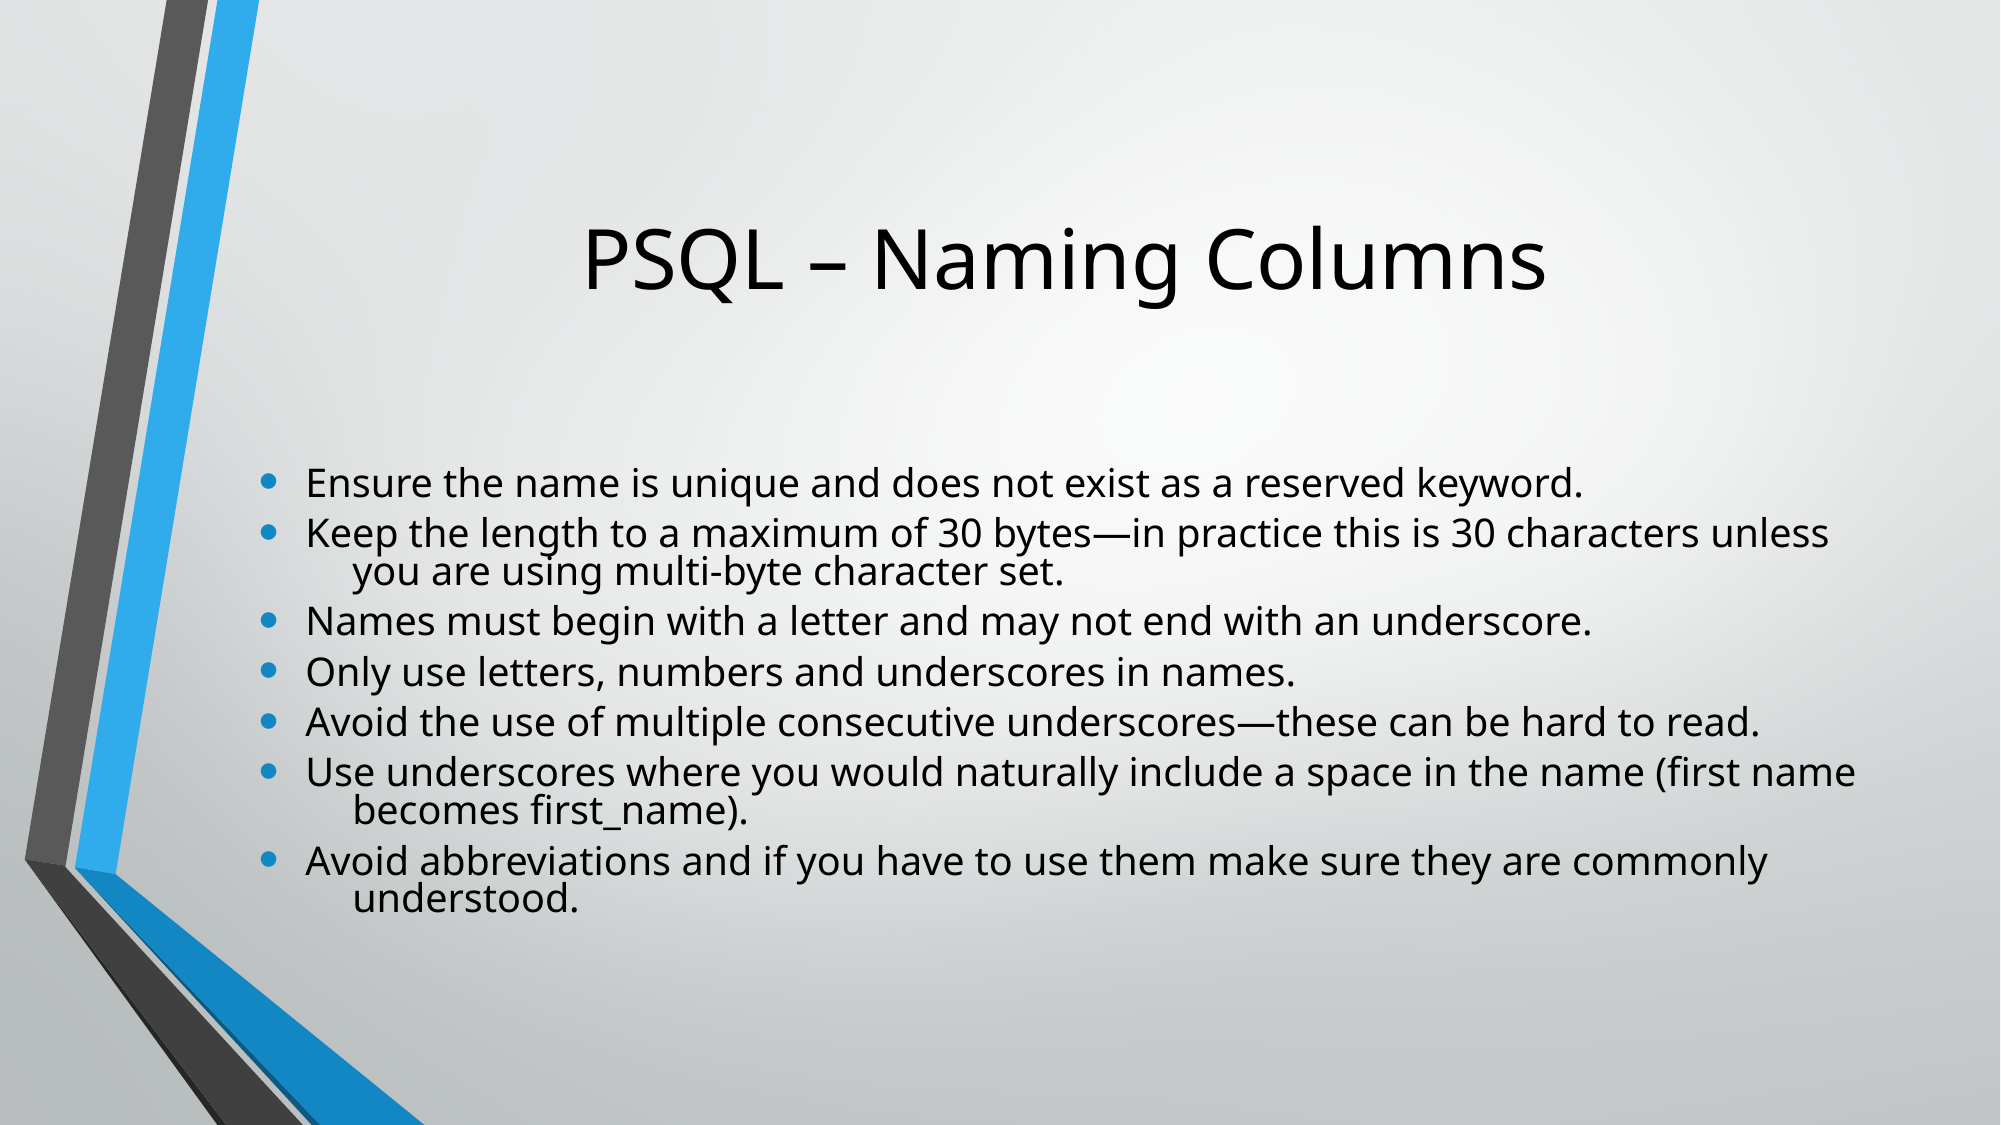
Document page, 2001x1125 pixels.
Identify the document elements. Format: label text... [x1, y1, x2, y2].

title PSQL – Naming Columns [243, 112, 1887, 400]
list Ensure the name is unique and does not exist as a reserved keyword. Keep the length to a maximum of 30 bytes—in practice this is 30 characters unless you are using multi-byte character set. Names must begin with a letter and may not end with an underscore. Only use letters, numbers and underscores in names. Avoid the use of multiple consecutive underscores—these can be hard to read. Use underscores where you would naturally include a space in the name (first name becomes first_name). Avoid abbreviations and if you have to use them make sure they are commonly understood. [243, 437, 1887, 950]
